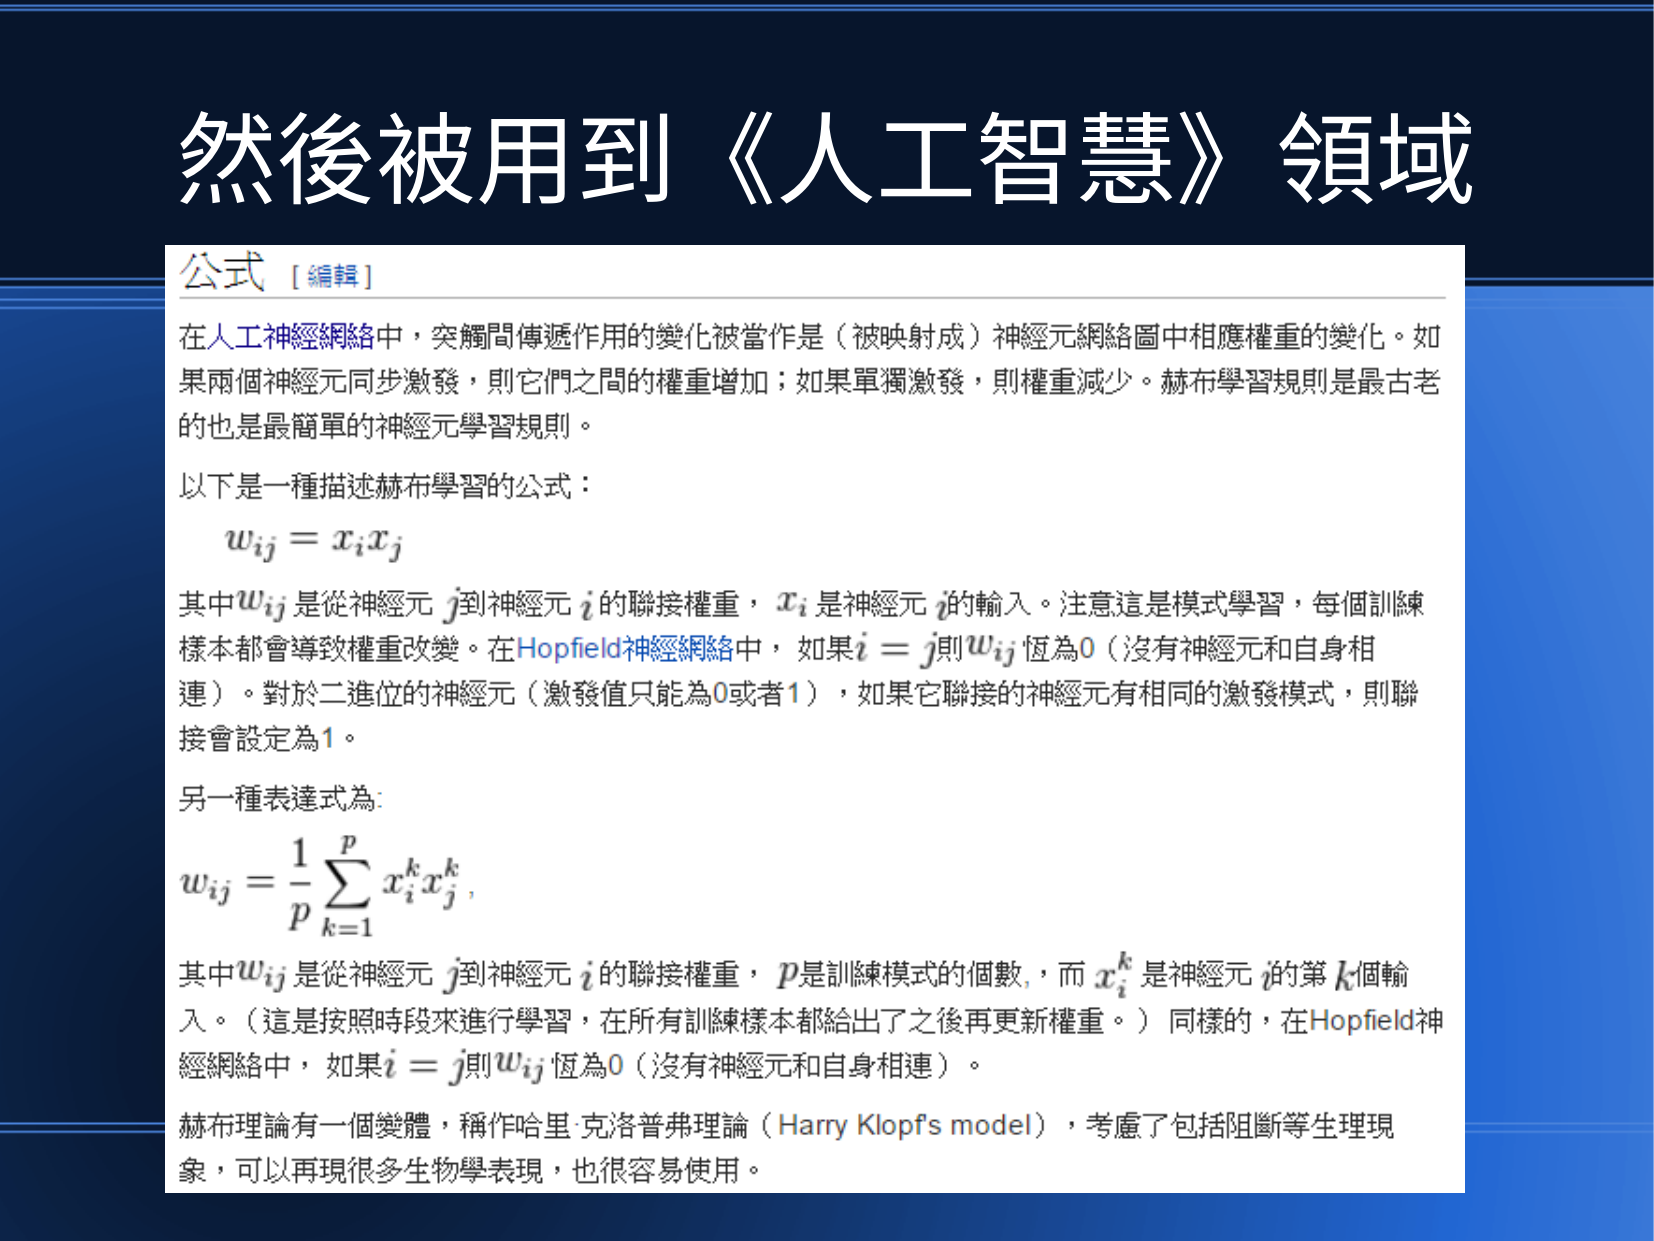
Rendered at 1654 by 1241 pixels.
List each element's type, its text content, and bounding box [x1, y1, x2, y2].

picture [0, 0, 1654, 1241]
title 然後被用到《人工智慧》領域 [82, 49, 1571, 257]
